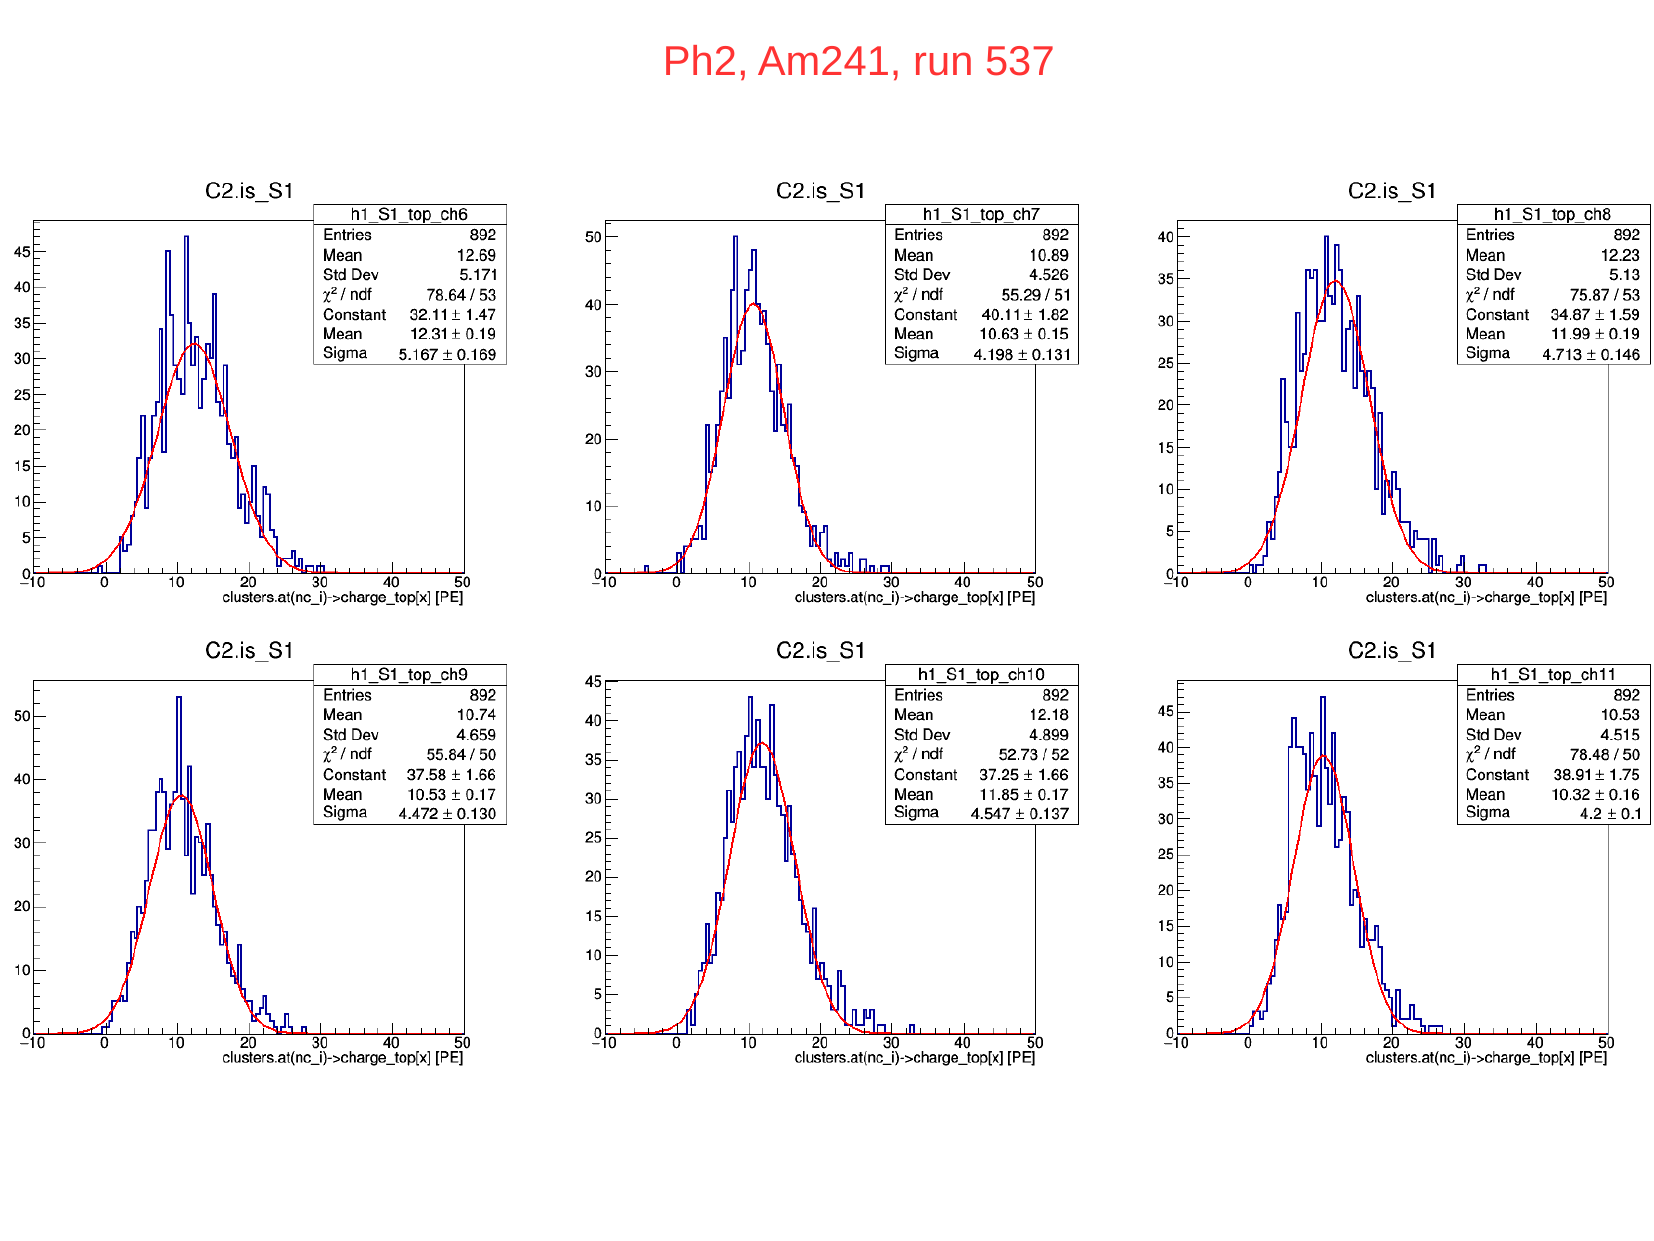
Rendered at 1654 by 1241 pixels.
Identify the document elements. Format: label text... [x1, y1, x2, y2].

text_box Ph2, Am241, run 537 [518, 29, 1201, 166]
picture [6, 171, 1654, 1075]
